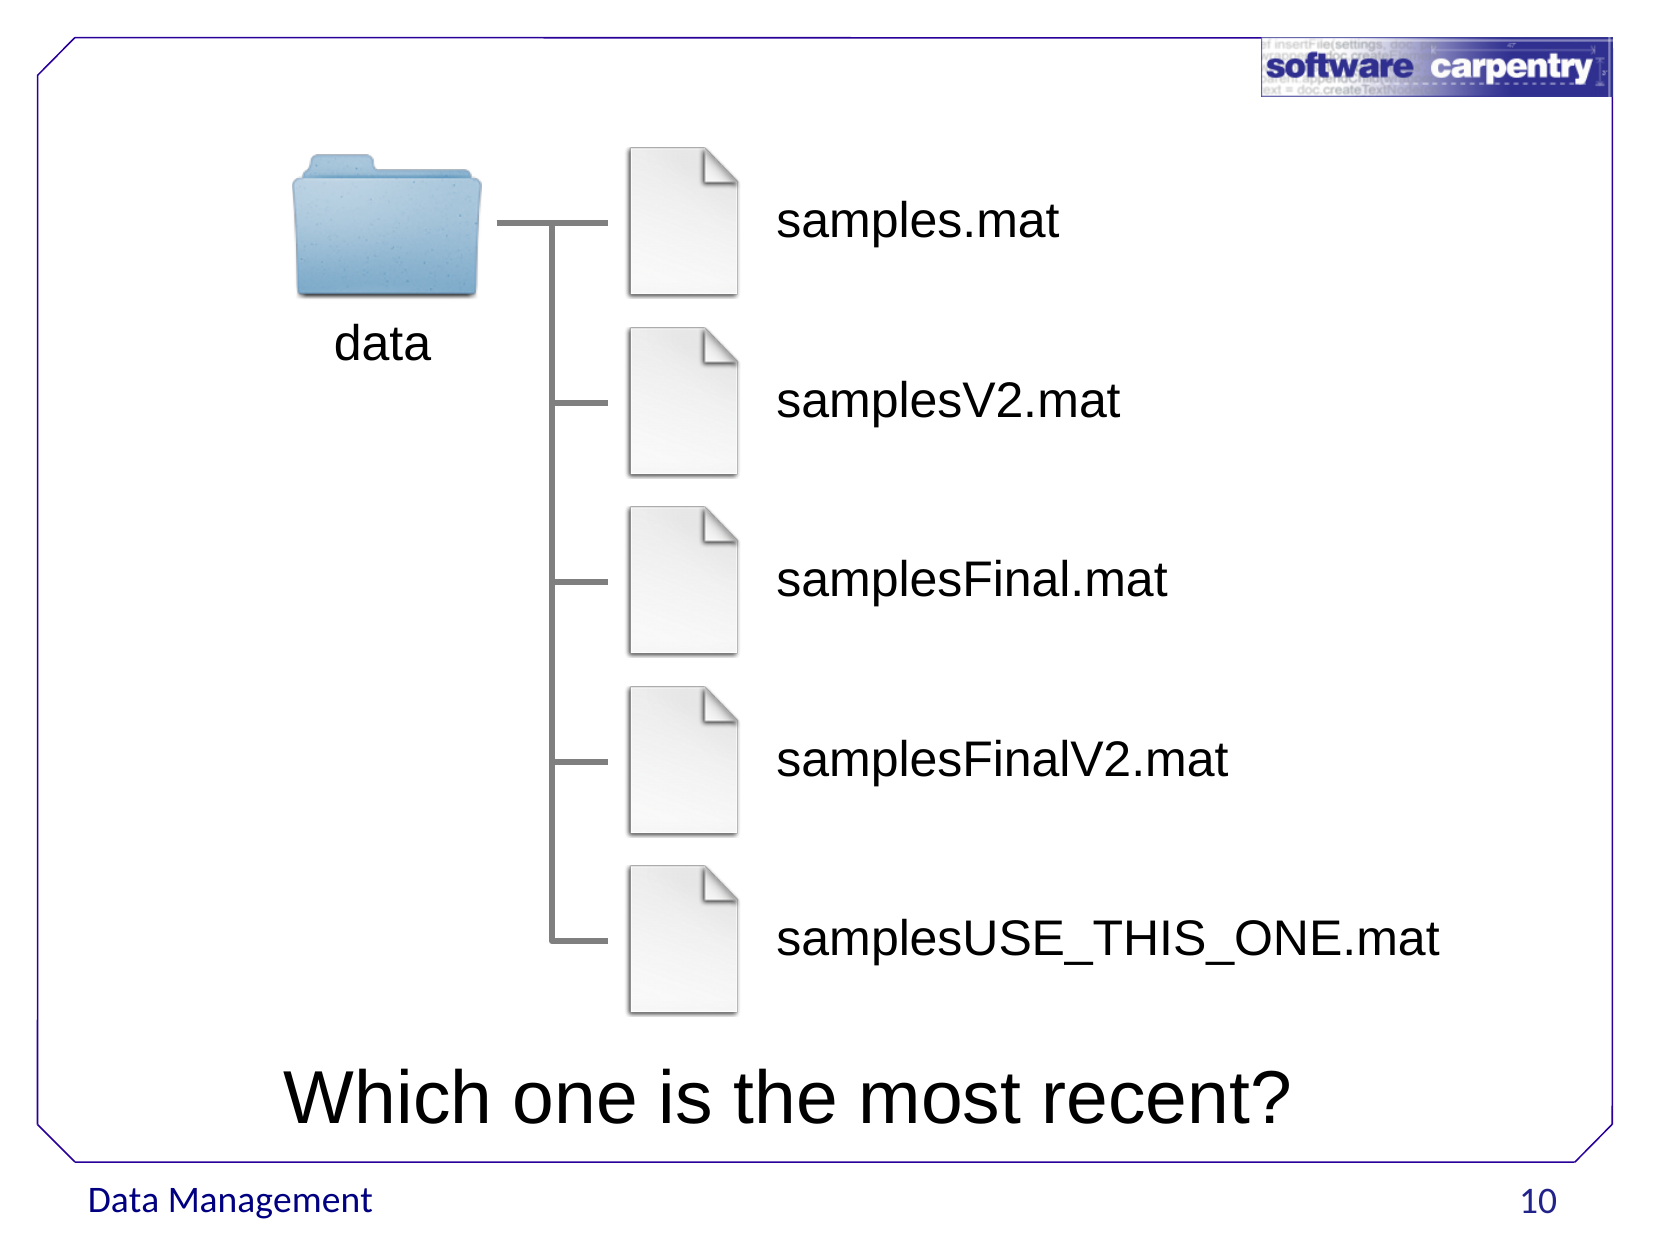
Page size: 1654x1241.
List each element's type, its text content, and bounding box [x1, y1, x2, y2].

picture [277, 128, 497, 308]
text_box <number> [1185, 1168, 1572, 1235]
text_box Which one is the most recent? [269, 1048, 1394, 1148]
text_box data [269, 308, 497, 380]
text_box samplesFinal.mat [761, 544, 1272, 616]
text_box samplesFinalV2.mat [761, 723, 1272, 796]
picture [607, 147, 759, 299]
text_box samples.mat [761, 185, 1167, 257]
picture [607, 327, 759, 479]
text_box samplesUSE_THIS_ONE.mat [761, 903, 1508, 975]
picture [607, 686, 759, 838]
picture [1261, 37, 1613, 97]
picture [607, 506, 759, 658]
picture [607, 865, 759, 1017]
text_box samplesV2.mat [761, 364, 1234, 437]
